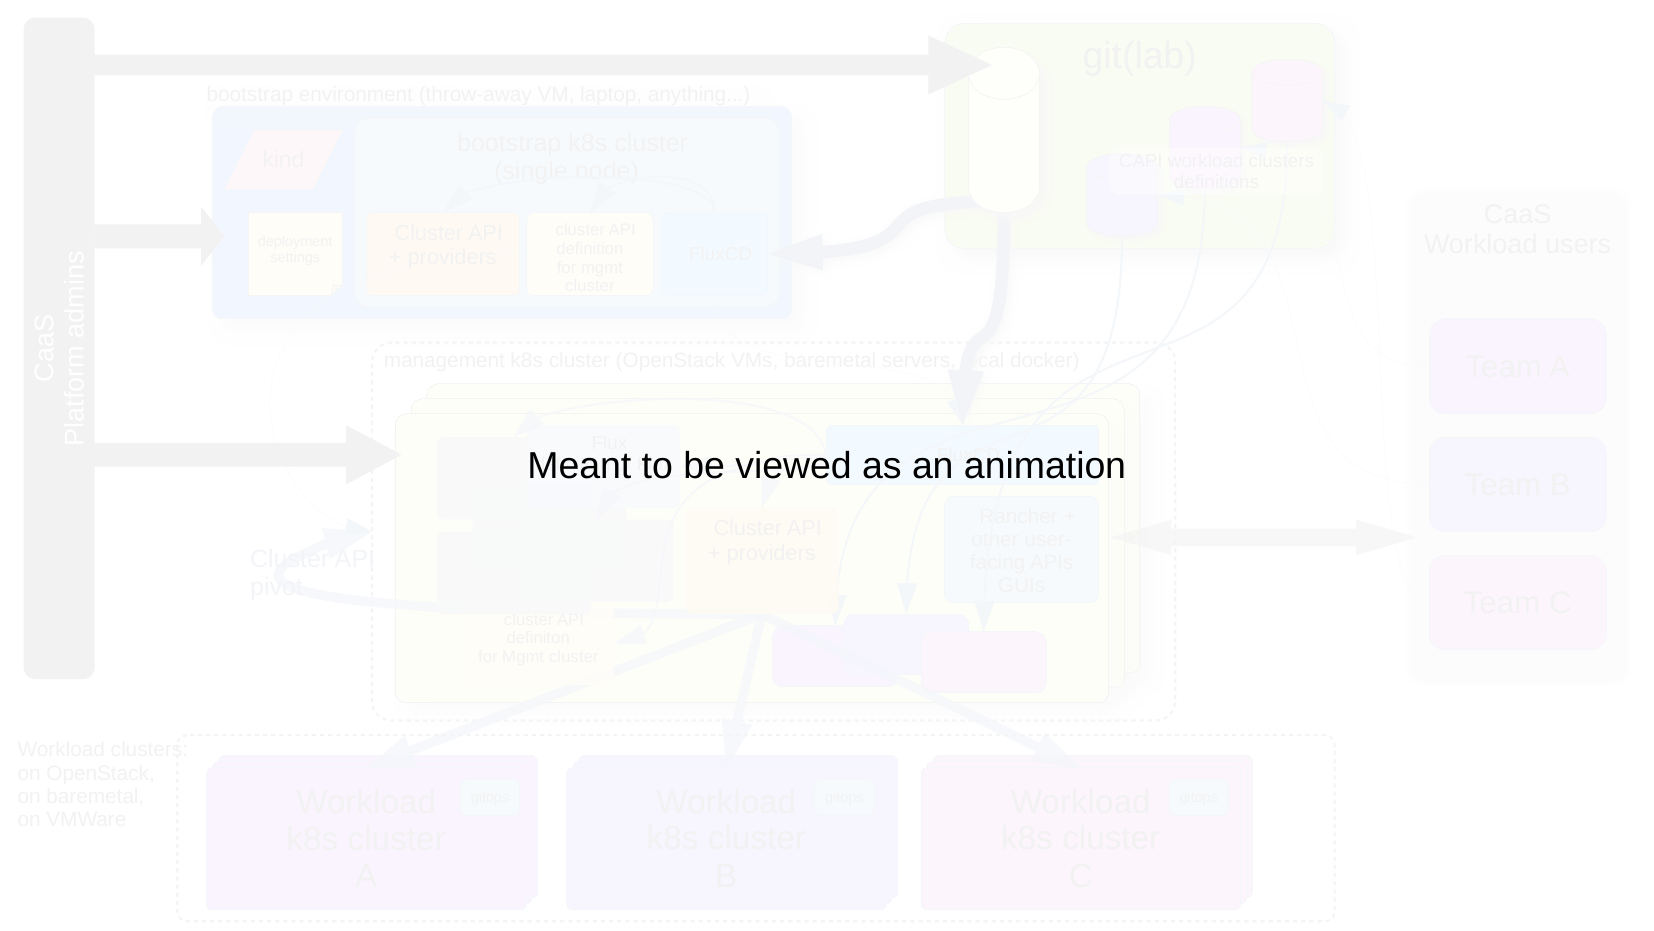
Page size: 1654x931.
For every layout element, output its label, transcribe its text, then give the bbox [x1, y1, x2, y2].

text_box Meant to be viewed as an animation [11, 0, 1642, 931]
